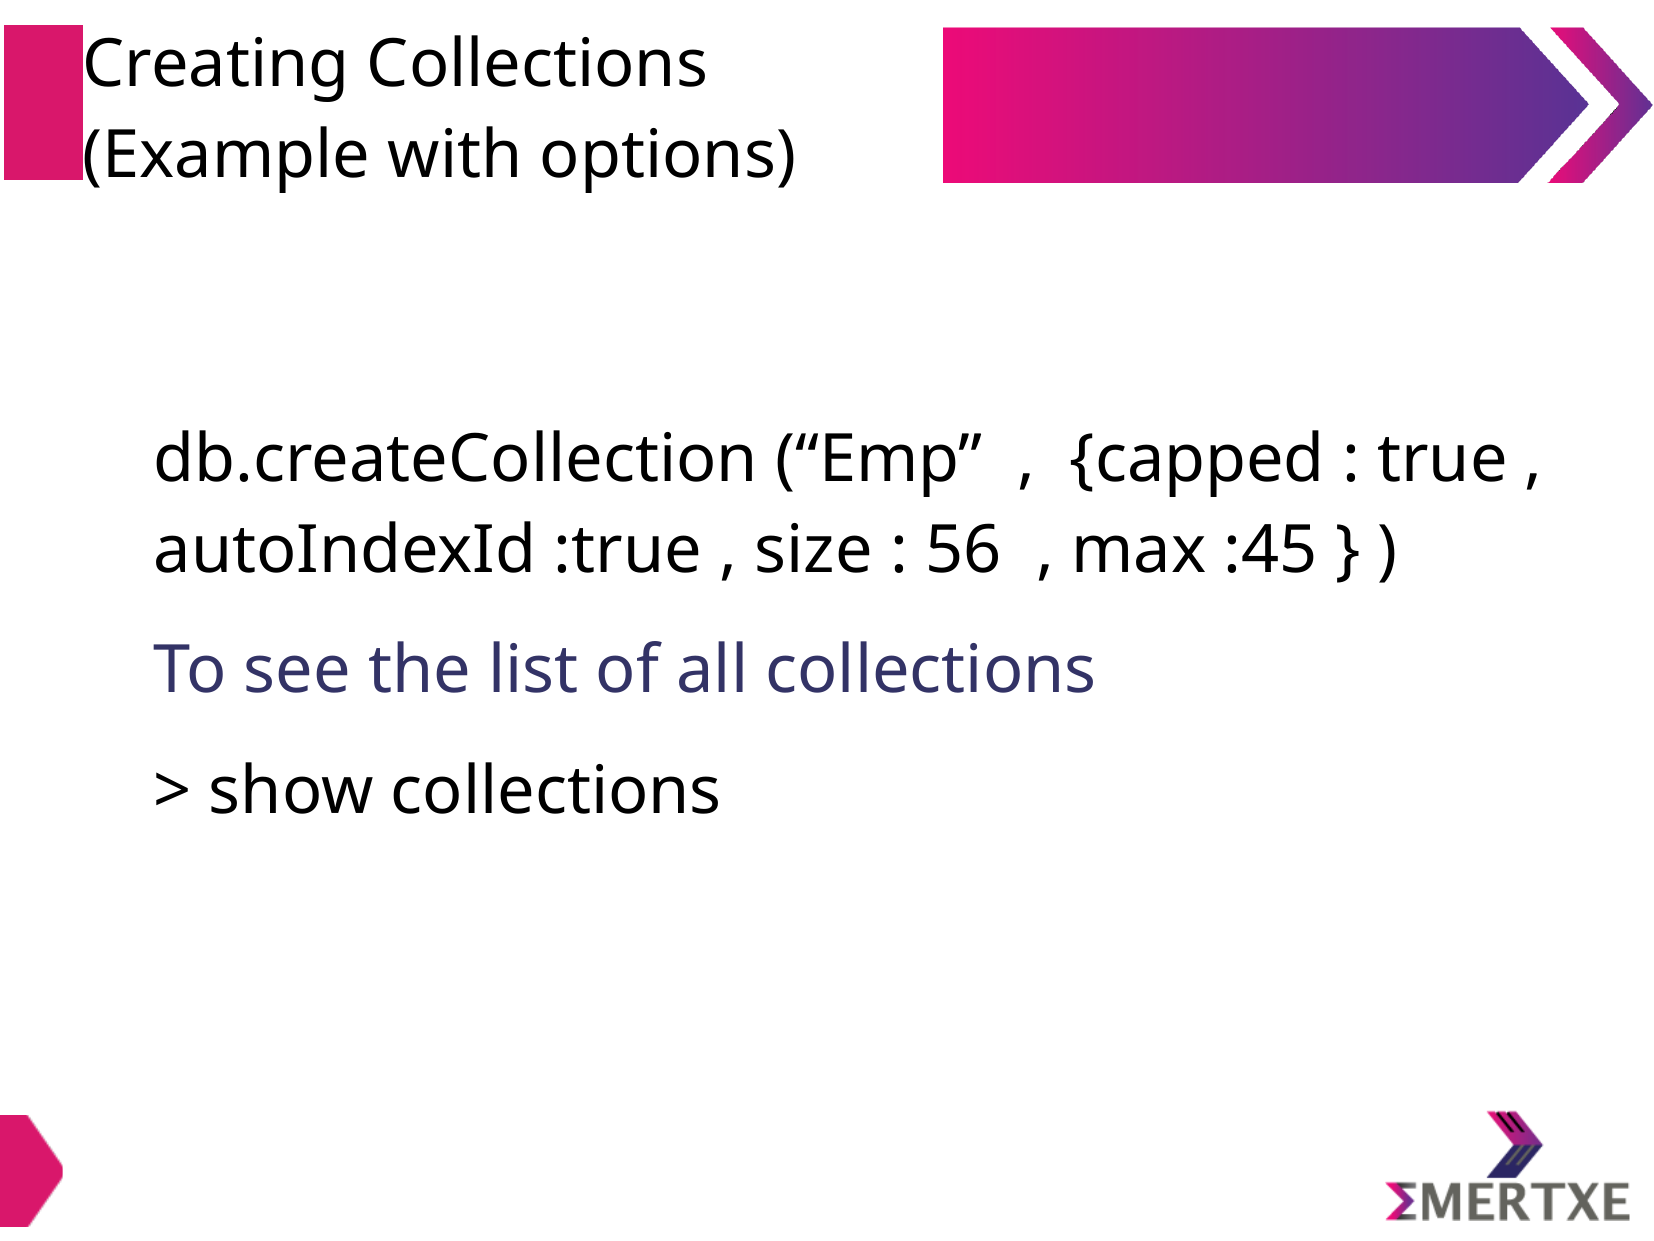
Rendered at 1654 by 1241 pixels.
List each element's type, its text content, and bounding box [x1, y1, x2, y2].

picture [1385, 1107, 1631, 1221]
title Creating Collections (Example with options) [82, 2, 1571, 210]
list db.createCollection (“Emp” , {capped : true , autoIndexId :true , size : 56 , max :45 } ) To see the list of all collections > show collections [82, 290, 1571, 1010]
picture [1571, 27, 1653, 183]
